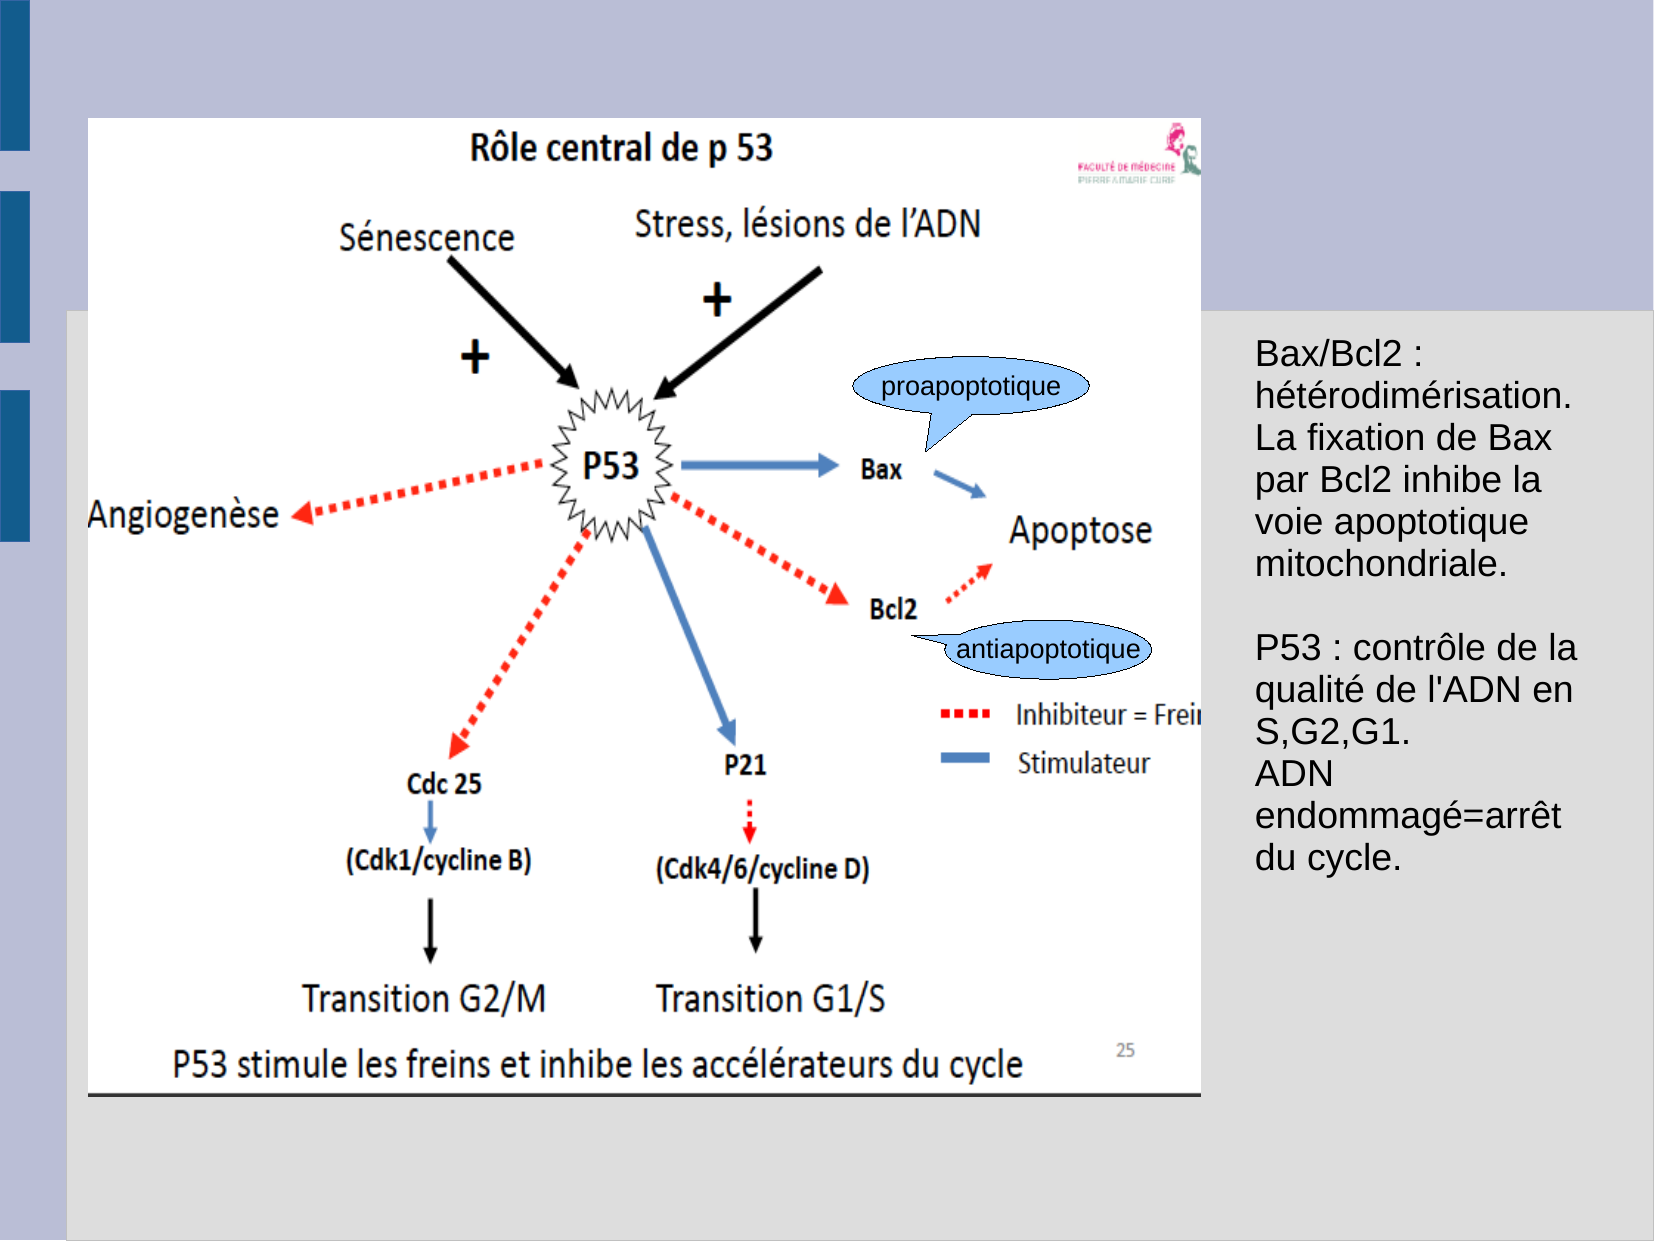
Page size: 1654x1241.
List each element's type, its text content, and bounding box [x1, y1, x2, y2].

text_box antiapoptotique [911, 620, 1152, 680]
picture [88, 118, 1201, 1097]
text_box proapoptotique [852, 356, 1090, 452]
text_box Bax/Bcl2 : hétérodimérisation. La fixation de Bax par Bcl2 inhibe la voie apoptotique mitochondriale. P53 : contrôle de la qualité de l'ADN en S,G2,G1. ADN endommagé=arrêt du cycle. [1240, 324, 1625, 903]
